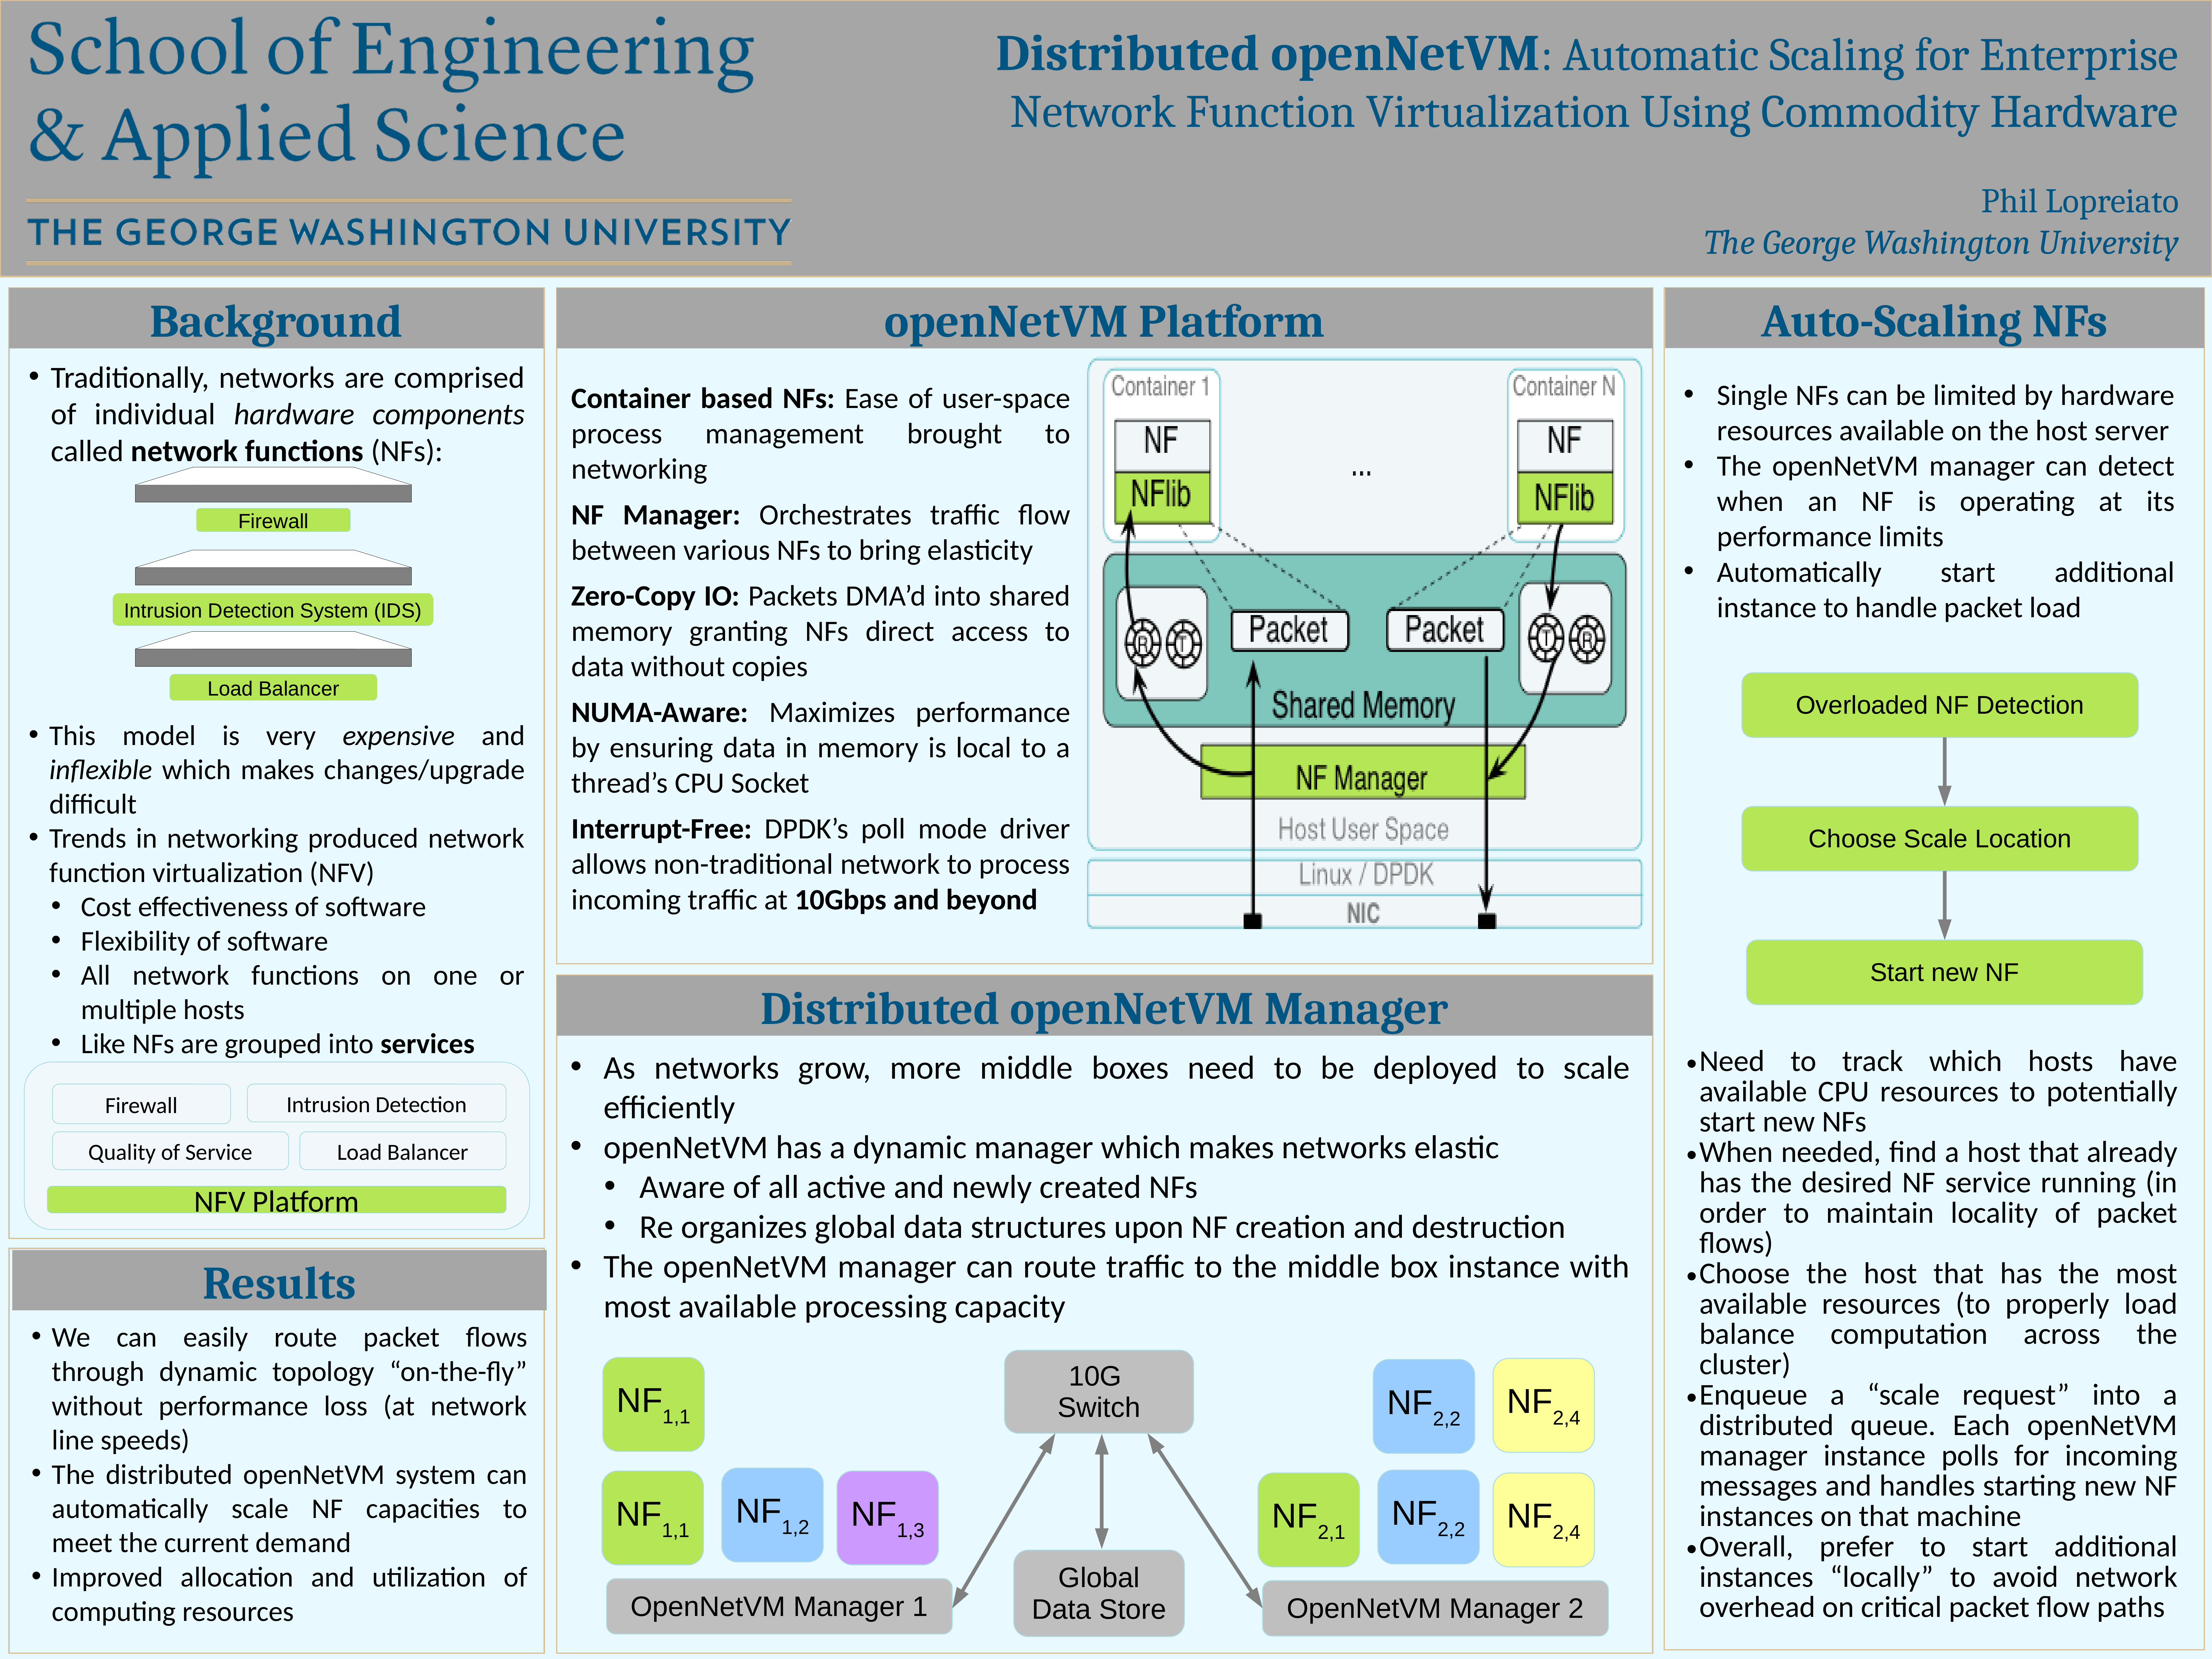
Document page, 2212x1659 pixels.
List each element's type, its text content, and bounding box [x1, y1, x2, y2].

text_box Container based NFs: Ease of user-space process management brought to networking NF Manager: Orchestrates traffic flow between various NFs to bring elasticity Zero-Copy IO: Packets DMA’d into shared memory granting NFs direct access to data without copies NUMA-Aware: Maximizes performance by ensuring data in memory is local to a thread’s CPU Socket Interrupt-Free: DPDK’s poll mode driver allows non-traditional network to process incoming traffic at 10Gbps and beyond [567, 360, 1075, 933]
text_box 10G Switch [1005, 1350, 1194, 1433]
text_box NF2,4 [1493, 1358, 1595, 1453]
text_box As networks grow, more middle boxes need to be deployed to scale efficiently openNetVM has a dynamic manager which makes networks elastic Aware of all active and newly created NFs Re organizes global data structures upon NF creation and destruction The openNetVM manager can route traffic to the middle box instance with most available processing capacity [566, 1042, 1636, 1328]
text_box This model is very expensive and inflexible which makes changes/upgrade difficult Trends in networking produced network function virtualization (NFV) Cost effectiveness of software Flexibility of software All network functions on one or multiple hosts Like NFs are grouped into services [24, 714, 530, 1062]
text_box Load Balancer [300, 1131, 506, 1170]
picture [1083, 348, 1645, 933]
text_box Intrusion Detection [247, 1084, 506, 1122]
text_box Results [12, 1250, 547, 1311]
text_box [0, 0, 2212, 276]
text_box Global Data Store [1014, 1550, 1185, 1637]
text_box [135, 467, 412, 502]
text_box NF1,1 [603, 1357, 704, 1452]
text_box NF1,2 [722, 1468, 823, 1562]
text_box OpenNetVM Manager 2 [1263, 1581, 1609, 1636]
text_box Start new NF [1747, 940, 2143, 1005]
text_box NFV Platform [47, 1186, 506, 1213]
text_box Quality of Service [52, 1131, 289, 1170]
text_box Choose Scale Location [1742, 806, 2139, 871]
text_box NF1,1 [602, 1471, 704, 1565]
text_box Traditionally, networks are comprised of individual hardware components called network functions (NFs): [24, 355, 530, 477]
text_box We can easily route packet flows through dynamic topology “on-the-fly” without performance loss (at network line speeds) The distributed openNetVM system can automatically scale NF capacities to meet the current demand Improved allocation and utilization of computing resources [27, 1314, 532, 1630]
text_box Auto-Scaling NFs [1665, 288, 2204, 348]
text_box Firewall [52, 1084, 231, 1124]
text_box NF2,2 [1373, 1359, 1475, 1453]
text_box Firewall [196, 508, 351, 532]
text_box Distributed openNetVM: Automatic Scaling for Enterprise Network Function Virtualization Using Commodity Hardware Phil Lopreiato The George Washington University [821, 17, 2184, 263]
text_box OpenNetVM Manager 1 [606, 1579, 952, 1634]
text_box Load Balancer [170, 674, 377, 701]
text_box [135, 550, 412, 585]
text_box Overloaded NF Detection [1742, 673, 2139, 738]
text_box Background [9, 288, 544, 348]
text_box NF2,2 [1378, 1470, 1480, 1564]
text_box Distributed openNetVM Manager [557, 975, 1653, 1036]
text_box [135, 631, 412, 667]
text_box NF1,3 [837, 1471, 939, 1565]
text_box NF2,1 [1258, 1473, 1360, 1567]
text_box Single NFs can be limited by hardware resources available on the host server The openNetVM manager can detect when an NF is operating at its performance limits Automatically start additional instance to handle packet load [1679, 373, 2180, 650]
text_box Intrusion Detection System (IDS) [113, 593, 433, 626]
text_box NF2,4 [1493, 1473, 1595, 1567]
text_box Need to track which hosts have available CPU resources to potentially start new NFs When needed, find a host that already has the desired NF service running (in order to maintain locality of packet flows) Choose the host that has the most available resources (to properly load balance computation across the cluster) Enqueue a “scale request” into a distributed queue. Each openNetVM manager instance polls for incoming messages and handles starting new NF instances on that machine Overall, prefer to start additional instances “locally” to avoid network overhead on critical packet flow paths [1682, 1046, 2183, 1632]
picture [26, 17, 791, 265]
text_box [24, 1062, 530, 1230]
text_box openNetVM Platform [557, 288, 1653, 348]
